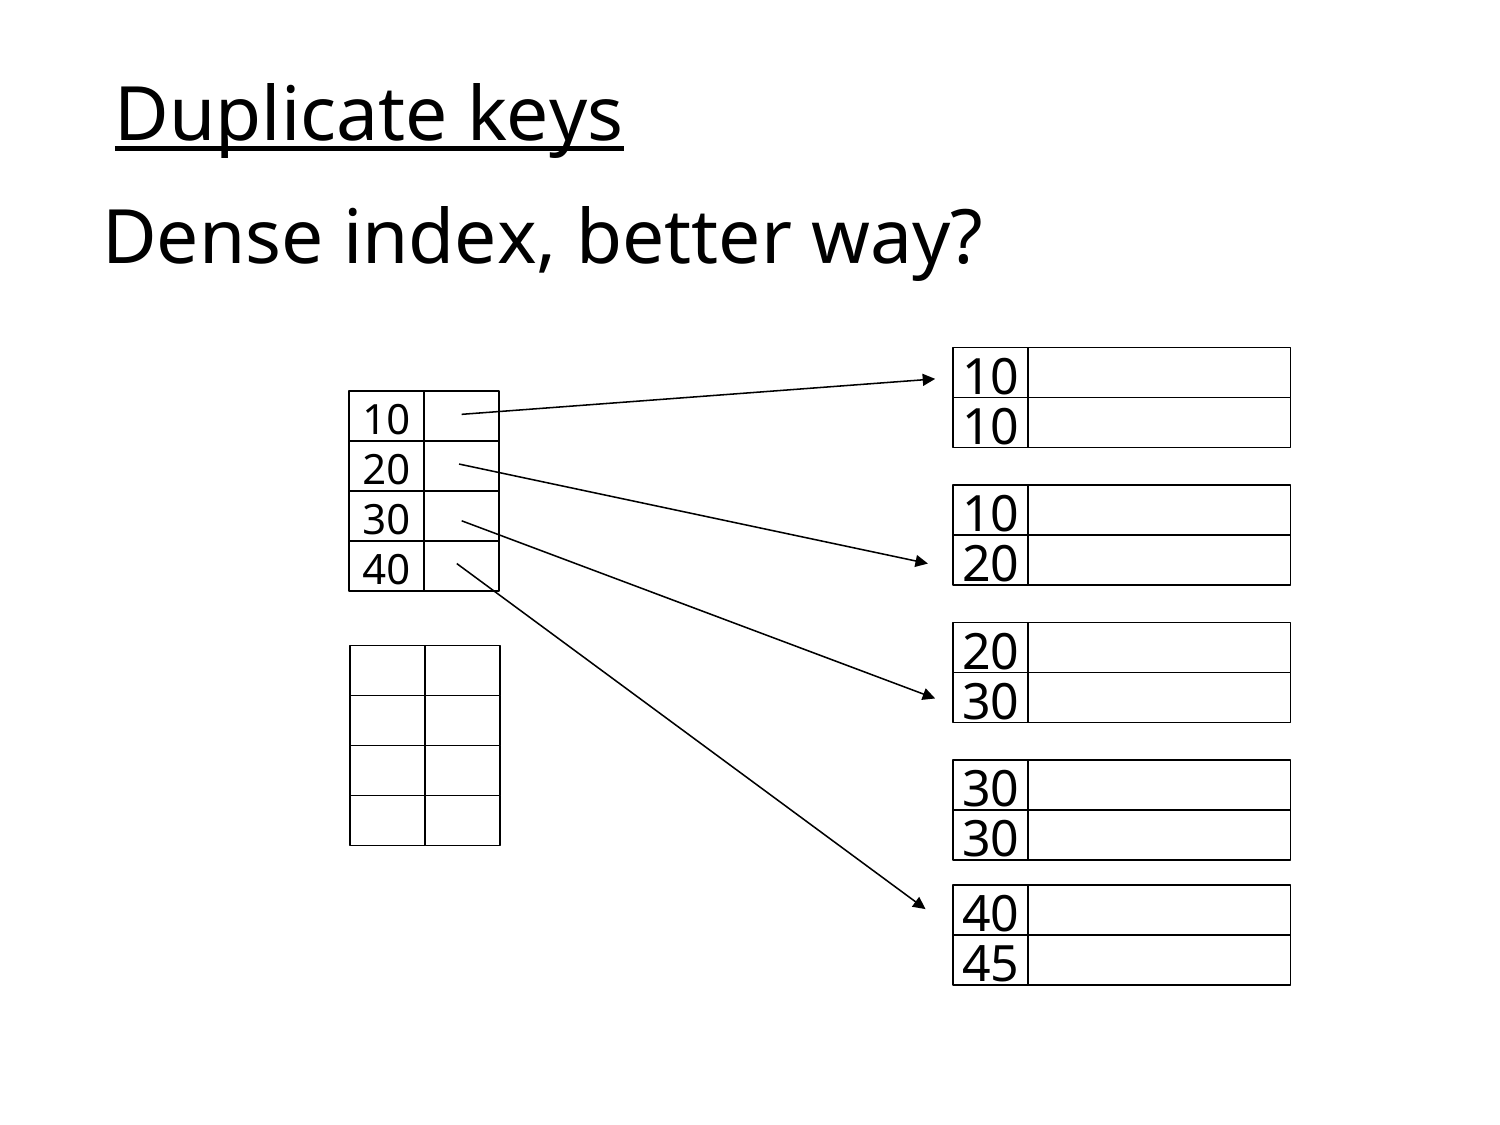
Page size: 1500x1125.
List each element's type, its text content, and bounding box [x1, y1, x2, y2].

text_box [1028, 622, 1291, 723]
text_box 10 [348, 390, 423, 440]
text_box 20 [953, 622, 1028, 673]
text_box 10 [953, 485, 1028, 536]
text_box 20 [953, 536, 1028, 586]
title Duplicate keys [99, 50, 863, 165]
text_box 30 [953, 673, 1028, 723]
text_box [1028, 347, 1291, 448]
text_box 30 [348, 490, 423, 540]
text_box [350, 645, 501, 846]
text_box 45 [953, 936, 1028, 986]
text_box [1028, 485, 1291, 586]
text_box [1028, 885, 1291, 986]
text_box 30 [953, 811, 1028, 861]
text_box 40 [953, 885, 1028, 936]
text_box 10 [953, 347, 1028, 398]
text_box 20 [348, 440, 424, 490]
title Dense index, better way? [87, 137, 1363, 325]
text_box [423, 390, 499, 591]
text_box [1028, 760, 1291, 861]
text_box 10 [953, 398, 1028, 448]
text_box 40 [348, 540, 424, 591]
text_box 30 [953, 760, 1028, 811]
